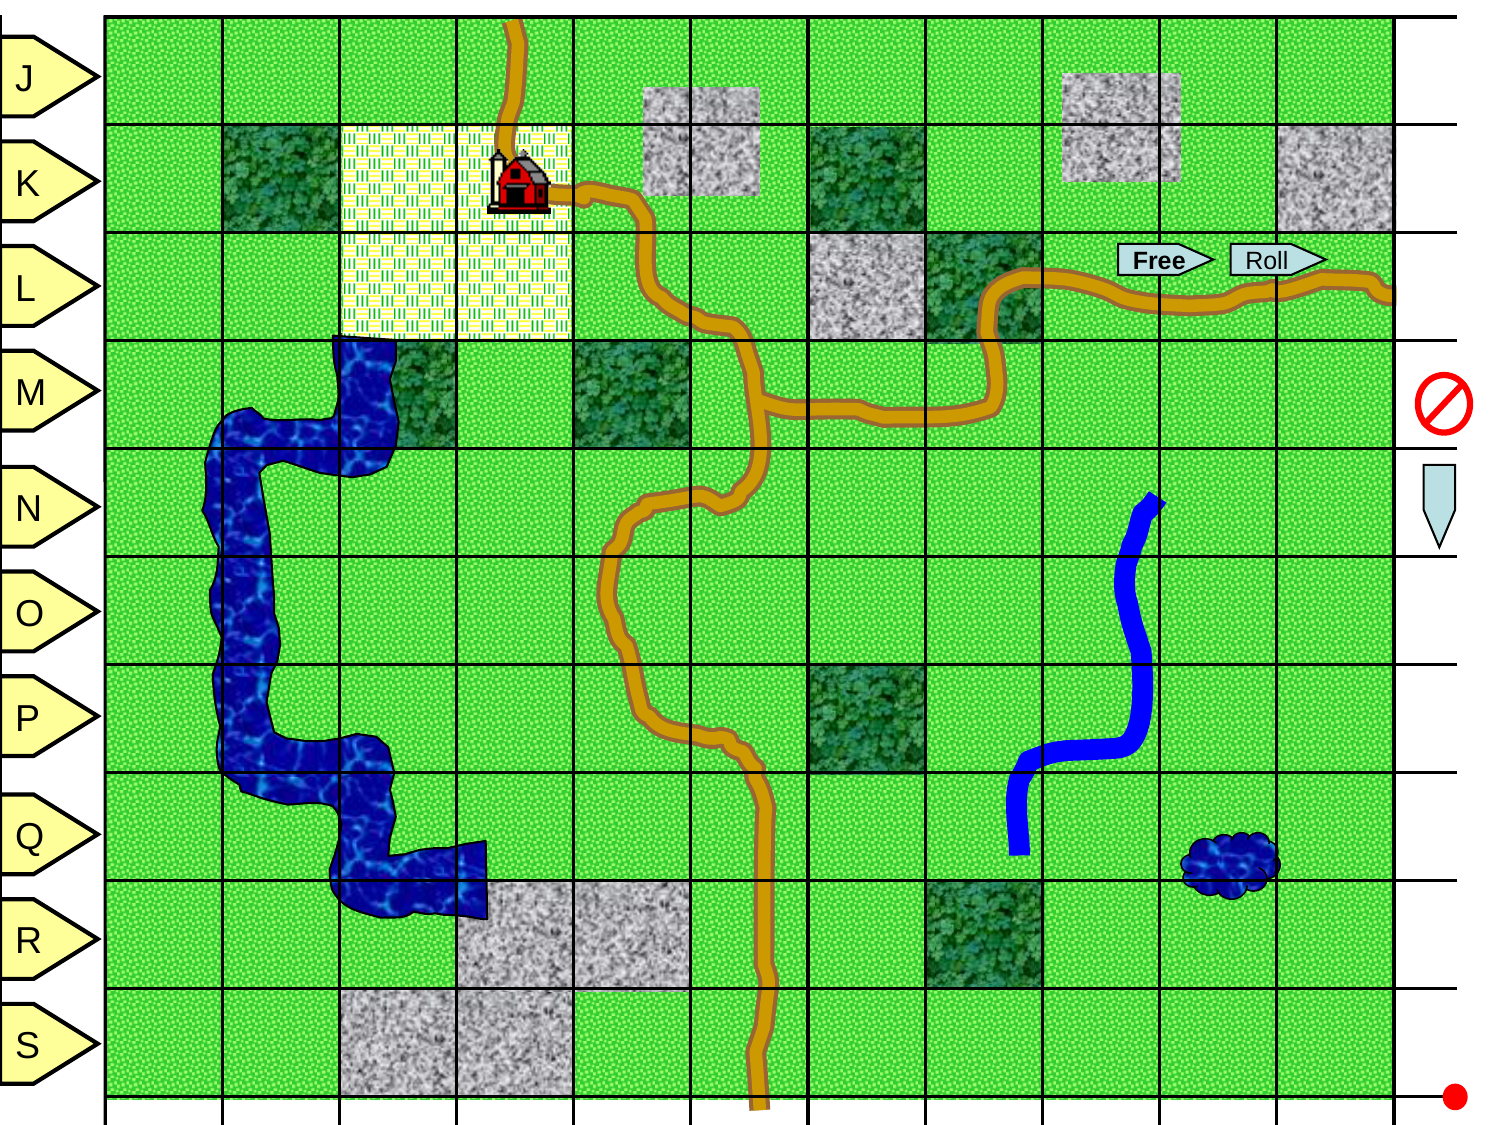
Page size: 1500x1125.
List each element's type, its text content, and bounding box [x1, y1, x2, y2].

text_box [341, 126, 455, 231]
text_box [1278, 234, 1392, 285]
text_box [1141, 515, 1158, 555]
text_box [692, 746, 742, 771]
text_box [766, 774, 806, 879]
text_box [107, 342, 221, 447]
text_box [1044, 990, 1158, 1095]
text_box [1161, 126, 1275, 231]
text_box [575, 774, 689, 879]
text_box [107, 450, 221, 555]
text_box [575, 990, 689, 1095]
text_box [692, 666, 806, 771]
picture [487, 149, 551, 214]
text_box [810, 882, 924, 987]
text_box R [0, 899, 98, 979]
text_box [575, 203, 635, 231]
text_box [1278, 450, 1392, 555]
text_box [224, 19, 338, 123]
text_box [810, 126, 924, 231]
text_box [625, 509, 689, 555]
text_box [1044, 666, 1132, 743]
text_box [692, 558, 806, 663]
text_box [575, 450, 689, 555]
text_box [107, 234, 221, 339]
text_box [224, 126, 338, 231]
text_box [767, 990, 806, 1095]
text_box [810, 19, 924, 123]
text_box [107, 666, 221, 771]
text_box [1044, 558, 1131, 663]
text_box [1161, 882, 1275, 987]
text_box [810, 450, 924, 555]
text_box [575, 234, 689, 339]
text_box [224, 234, 338, 339]
text_box O [0, 571, 98, 652]
text_box [575, 126, 689, 231]
text_box [107, 19, 221, 123]
text_box [927, 342, 1041, 447]
text_box [1044, 19, 1158, 123]
text_box [618, 558, 689, 663]
text_box [341, 450, 455, 555]
text_box [692, 774, 755, 879]
text_box [1278, 558, 1392, 663]
text_box [756, 342, 806, 399]
text_box [810, 420, 924, 447]
text_box Roll [1230, 243, 1326, 276]
text_box [643, 666, 689, 723]
text_box [1135, 558, 1158, 663]
text_box [107, 774, 221, 879]
text_box [692, 342, 750, 447]
text_box [1278, 342, 1392, 447]
text_box [516, 126, 572, 184]
text_box [692, 329, 729, 339]
text_box [927, 666, 1041, 771]
text_box L [0, 246, 98, 326]
text_box [656, 234, 689, 303]
text_box J [0, 36, 98, 117]
text_box [927, 234, 1041, 339]
text_box [575, 342, 689, 447]
text_box [458, 882, 572, 987]
text_box [927, 342, 986, 406]
text_box [692, 19, 806, 123]
text_box N [0, 466, 98, 547]
text_box [1278, 774, 1392, 879]
text_box [692, 882, 758, 987]
text_box [341, 666, 455, 771]
text_box [692, 234, 806, 339]
text_box [1044, 289, 1158, 339]
text_box [1161, 342, 1275, 447]
text_box [458, 450, 572, 555]
text_box [927, 558, 1041, 663]
text_box [1442, 1083, 1468, 1111]
text_box [458, 558, 572, 663]
text_box M [0, 350, 98, 431]
text_box [1278, 882, 1392, 987]
text_box [927, 126, 1041, 231]
text_box [107, 126, 221, 231]
text_box [810, 666, 924, 771]
text_box [1161, 302, 1275, 339]
text_box S [0, 1003, 98, 1084]
text_box K [0, 141, 98, 222]
text_box [1044, 450, 1158, 555]
text_box [1044, 666, 1158, 771]
text_box [458, 234, 572, 339]
text_box Q [0, 794, 98, 875]
text_box [341, 882, 455, 987]
text_box [692, 450, 750, 494]
text_box [1161, 558, 1275, 663]
text_box [224, 450, 338, 555]
text_box [518, 19, 572, 123]
text_box Free [1118, 243, 1214, 276]
text_box [1161, 234, 1275, 295]
text_box [224, 666, 338, 771]
text_box [1161, 774, 1275, 879]
text_box [810, 774, 924, 879]
text_box [927, 990, 1041, 1095]
text_box [927, 450, 1041, 555]
text_box [224, 342, 338, 447]
text_box [458, 774, 572, 879]
text_box [810, 558, 924, 663]
text_box [775, 882, 806, 987]
text_box [1044, 342, 1158, 447]
text_box [1278, 990, 1392, 1095]
text_box [575, 19, 689, 123]
text_box [341, 342, 455, 447]
text_box [1278, 666, 1392, 771]
text_box [770, 416, 806, 447]
text_box [927, 774, 1041, 879]
text_box [1161, 666, 1275, 771]
text_box [810, 234, 924, 339]
text_box [107, 558, 221, 663]
text_box [692, 126, 806, 231]
text_box [224, 990, 338, 1095]
text_box [810, 990, 924, 1095]
text_box [998, 289, 1041, 339]
text_box [810, 342, 924, 406]
text_box [224, 882, 338, 987]
text_box [575, 882, 689, 987]
text_box [341, 990, 455, 1095]
text_box [1044, 882, 1158, 987]
text_box [458, 126, 572, 231]
text_box [1278, 126, 1392, 231]
text_box [458, 19, 513, 123]
text_box [692, 990, 757, 1095]
text_box [1161, 990, 1275, 1095]
text_box [1278, 19, 1392, 123]
text_box [107, 882, 221, 987]
text_box [1423, 464, 1456, 548]
text_box P [0, 676, 98, 756]
text_box [575, 558, 620, 663]
text_box [341, 774, 455, 879]
text_box [458, 666, 572, 771]
text_box [575, 666, 689, 771]
text_box [692, 450, 806, 555]
text_box [341, 234, 455, 339]
text_box [1278, 290, 1392, 339]
text_box [224, 774, 338, 879]
text_box [1044, 126, 1158, 231]
text_box [1161, 19, 1275, 123]
text_box [1161, 450, 1275, 555]
text_box [341, 19, 455, 123]
text_box [927, 19, 1041, 123]
text_box [1044, 234, 1158, 293]
text_box [458, 342, 572, 447]
text_box [107, 990, 221, 1095]
text_box [1044, 774, 1158, 879]
text_box [224, 558, 338, 663]
text_box [341, 558, 455, 663]
text_box [927, 882, 1041, 987]
text_box [458, 990, 572, 1095]
